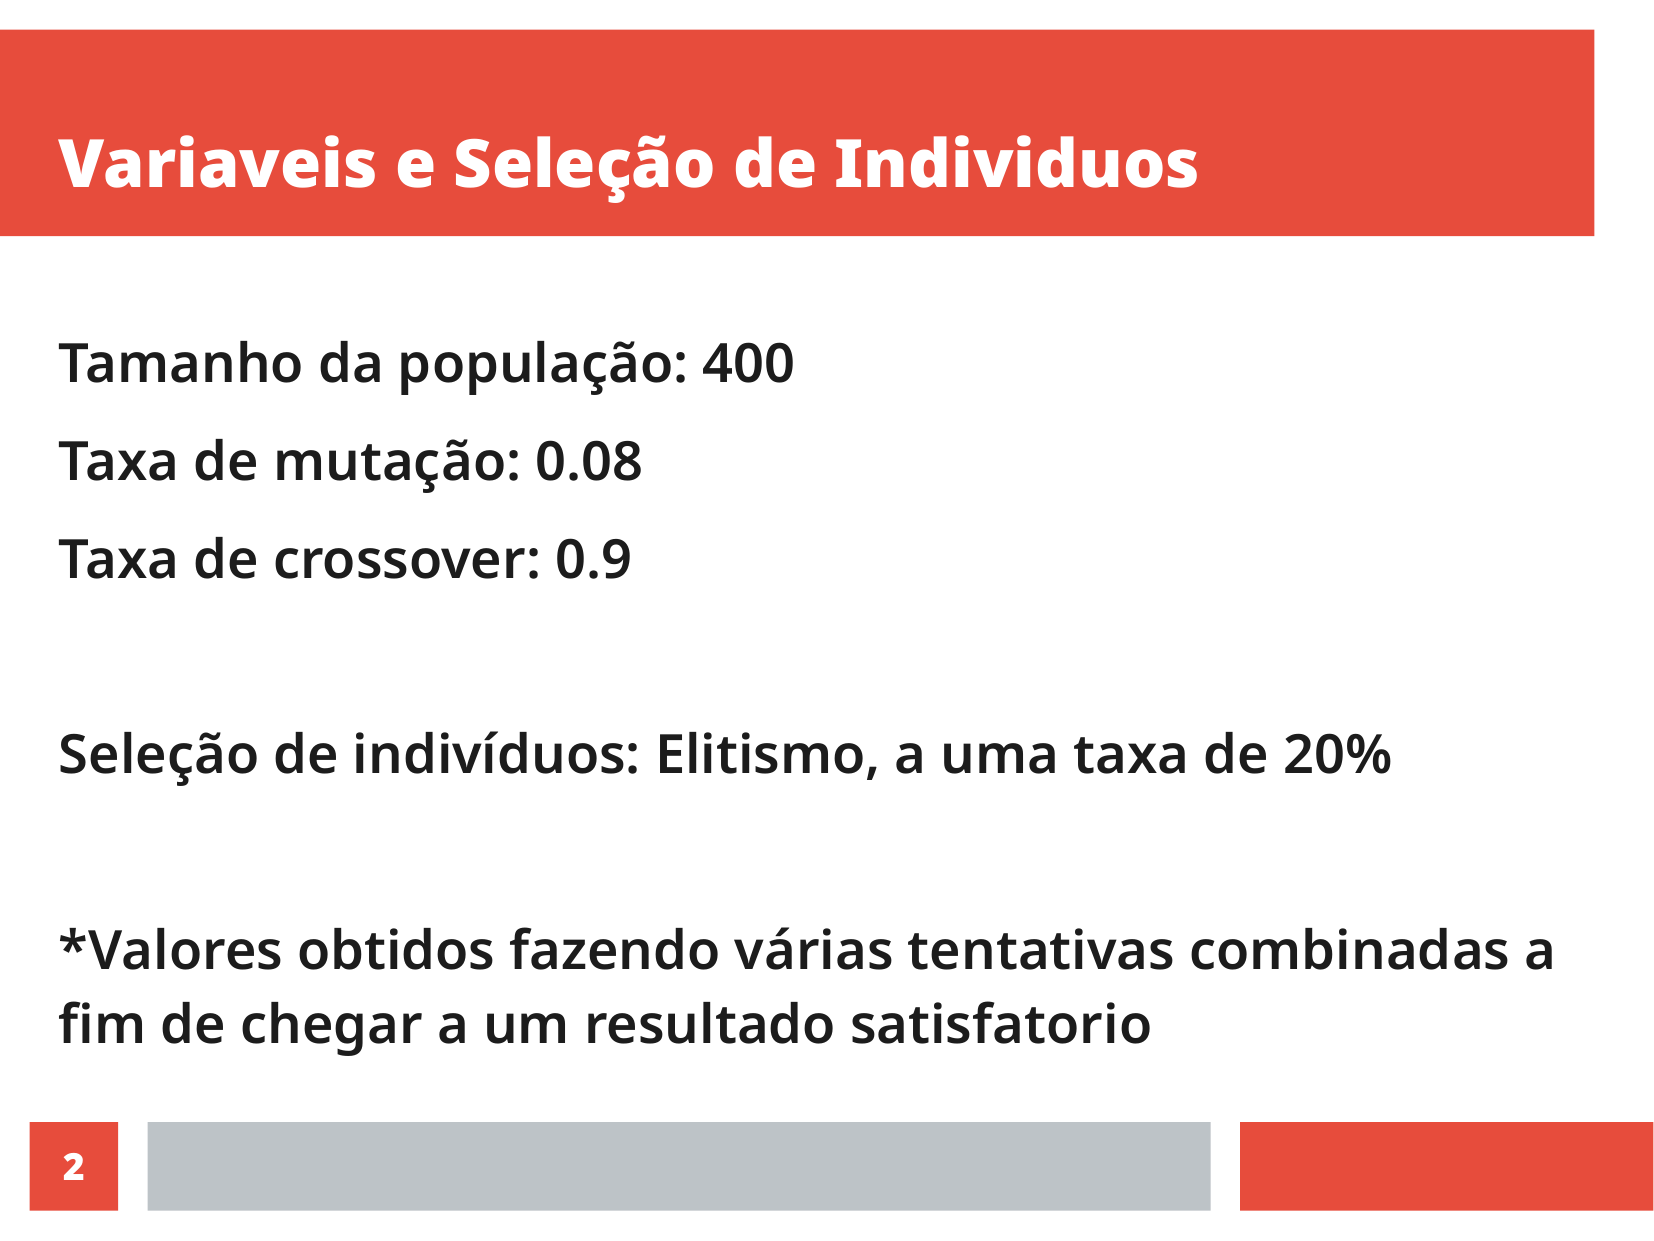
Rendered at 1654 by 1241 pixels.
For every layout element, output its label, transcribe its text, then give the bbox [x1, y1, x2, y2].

list Tamanho da população: 400 Taxa de mutação: 0.08 Taxa de crossover: 0.9 Seleção de indivíduos: Elitismo, a uma taxa de 20% *Valores obtidos fazendo várias tentativas combinadas a fim de chegar a um resultado satisfatorio [59, 324, 1565, 1093]
title Variaveis e Seleção de Individuos [59, 59, 1595, 207]
